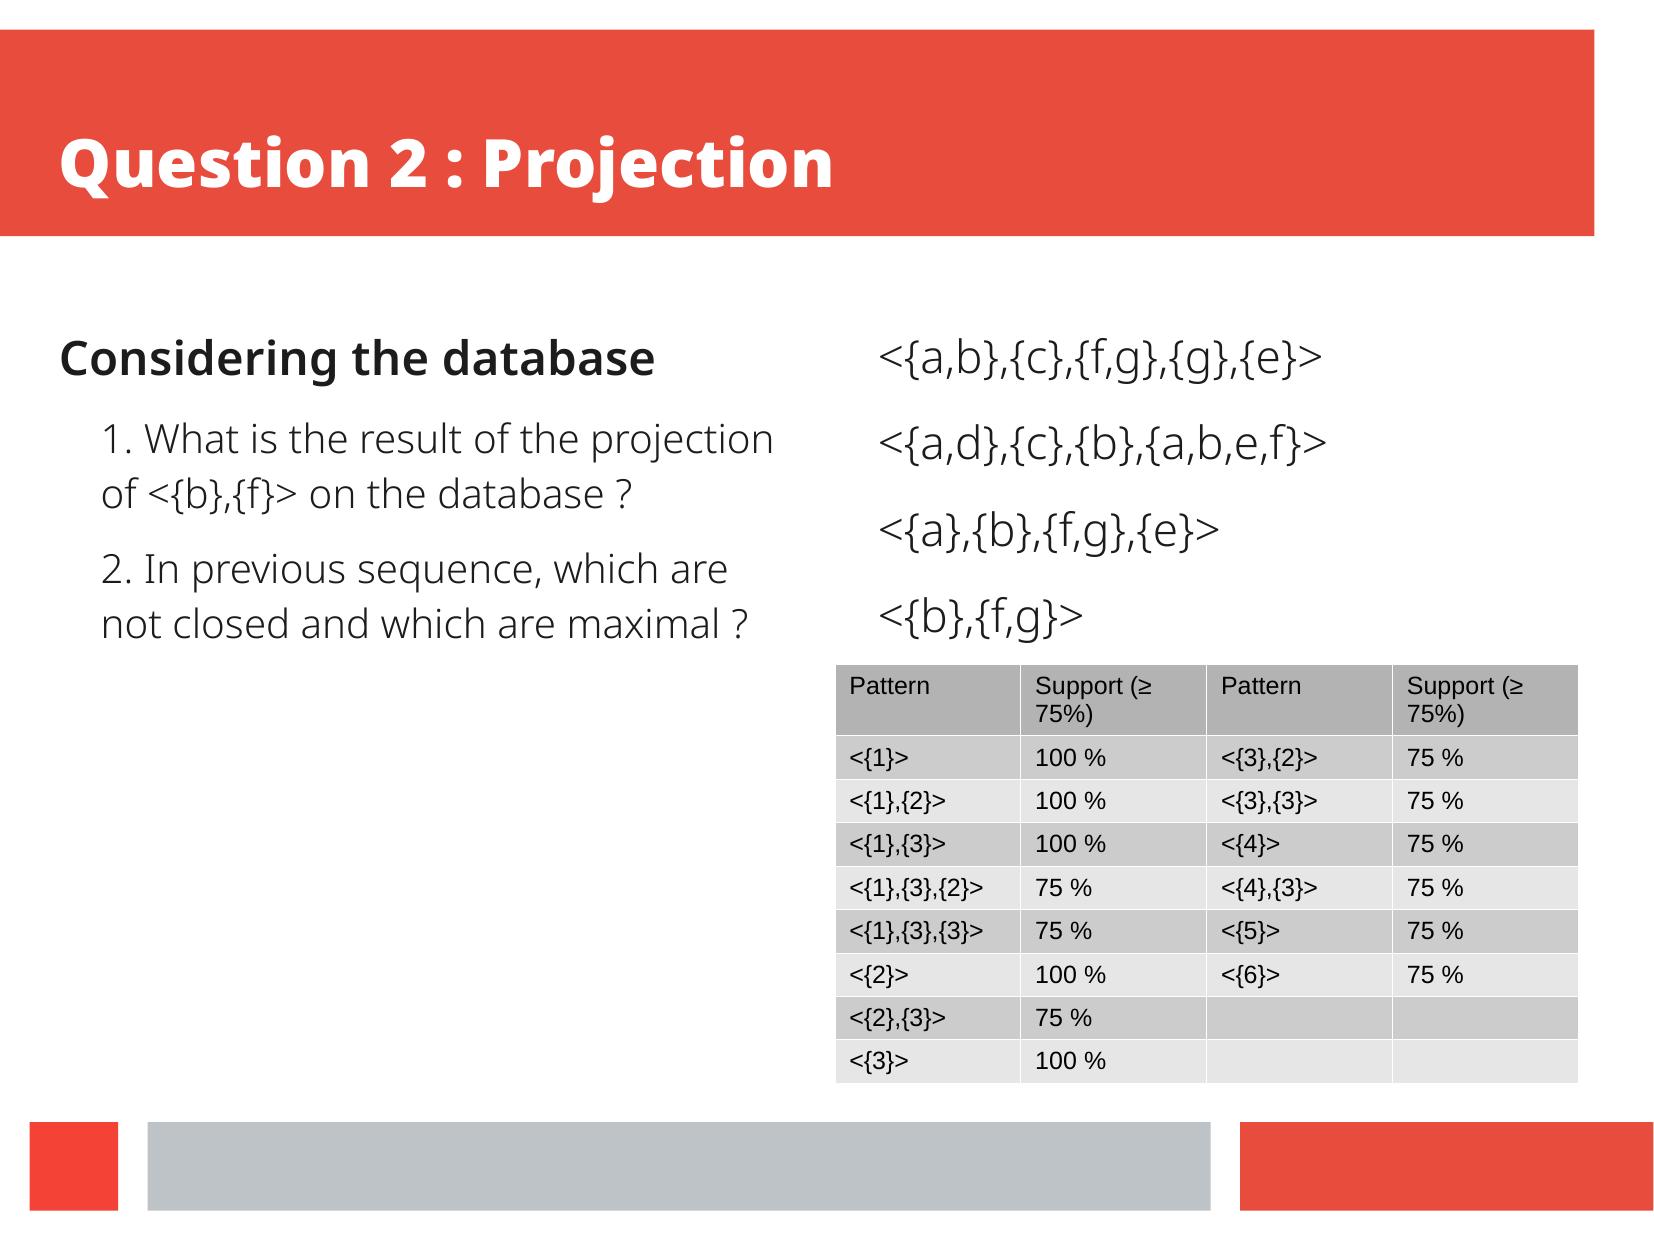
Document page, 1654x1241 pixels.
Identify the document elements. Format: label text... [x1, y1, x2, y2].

table_cell <{4}> [1207, 823, 1392, 866]
table_header Support (≥ 75%) [1393, 665, 1578, 735]
table_cell 100 % [1021, 1040, 1206, 1083]
table_cell <{1}> [836, 736, 1020, 779]
table_cell [1393, 997, 1578, 1039]
table_cell <{3},{2}> [1207, 736, 1392, 779]
table_cell <{1},{3}> [836, 823, 1020, 866]
table_cell 75 % [1021, 910, 1206, 953]
table_cell <{2}> [836, 954, 1020, 996]
table_header Support (≥ 75%) [1021, 665, 1206, 735]
table_cell <{3}> [836, 1040, 1020, 1083]
table_cell 75 % [1393, 780, 1578, 822]
table_cell [1207, 997, 1392, 1039]
table_cell 75 % [1393, 823, 1578, 866]
title Question 2 : Projection [59, 59, 1595, 207]
table_cell <{1},{2}> [836, 780, 1020, 822]
table_cell 75 % [1393, 910, 1578, 953]
table_cell [1393, 1040, 1578, 1083]
table_cell [1207, 1040, 1392, 1083]
table_cell 100 % [1021, 954, 1206, 996]
table_cell <{1},{3},{2}> [836, 867, 1020, 909]
table_cell 75 % [1393, 867, 1578, 909]
table_cell 75 % [1393, 954, 1578, 996]
list <{a,b},{c},{f,g},{g},{e}> <{a,d},{c},{b},{a,b,e,f}> <{a},{b},{f,g},{e}> <{b},{f,g}> [830, 324, 1566, 1093]
table_header Pattern [836, 665, 1020, 735]
table_cell 100 % [1021, 736, 1206, 779]
table_cell <{2},{3}> [836, 997, 1020, 1039]
table_cell <{6}> [1207, 954, 1392, 996]
table_cell 75 % [1021, 867, 1206, 909]
list Considering the database 1. What is the result of the projection of <{b},{f}> on the database ? 2. In previous sequence, which are not closed and which are maximal ? [59, 324, 794, 697]
table_cell <{3},{3}> [1207, 780, 1392, 822]
table_cell 75 % [1021, 997, 1206, 1039]
table_cell 75 % [1393, 736, 1578, 779]
table_cell <{5}> [1207, 910, 1392, 953]
table_cell <{4},{3}> [1207, 867, 1392, 909]
table_cell 100 % [1021, 823, 1206, 866]
table_header Pattern [1207, 665, 1392, 735]
table_cell 100 % [1021, 780, 1206, 822]
table_cell <{1},{3},{3}> [836, 910, 1020, 953]
